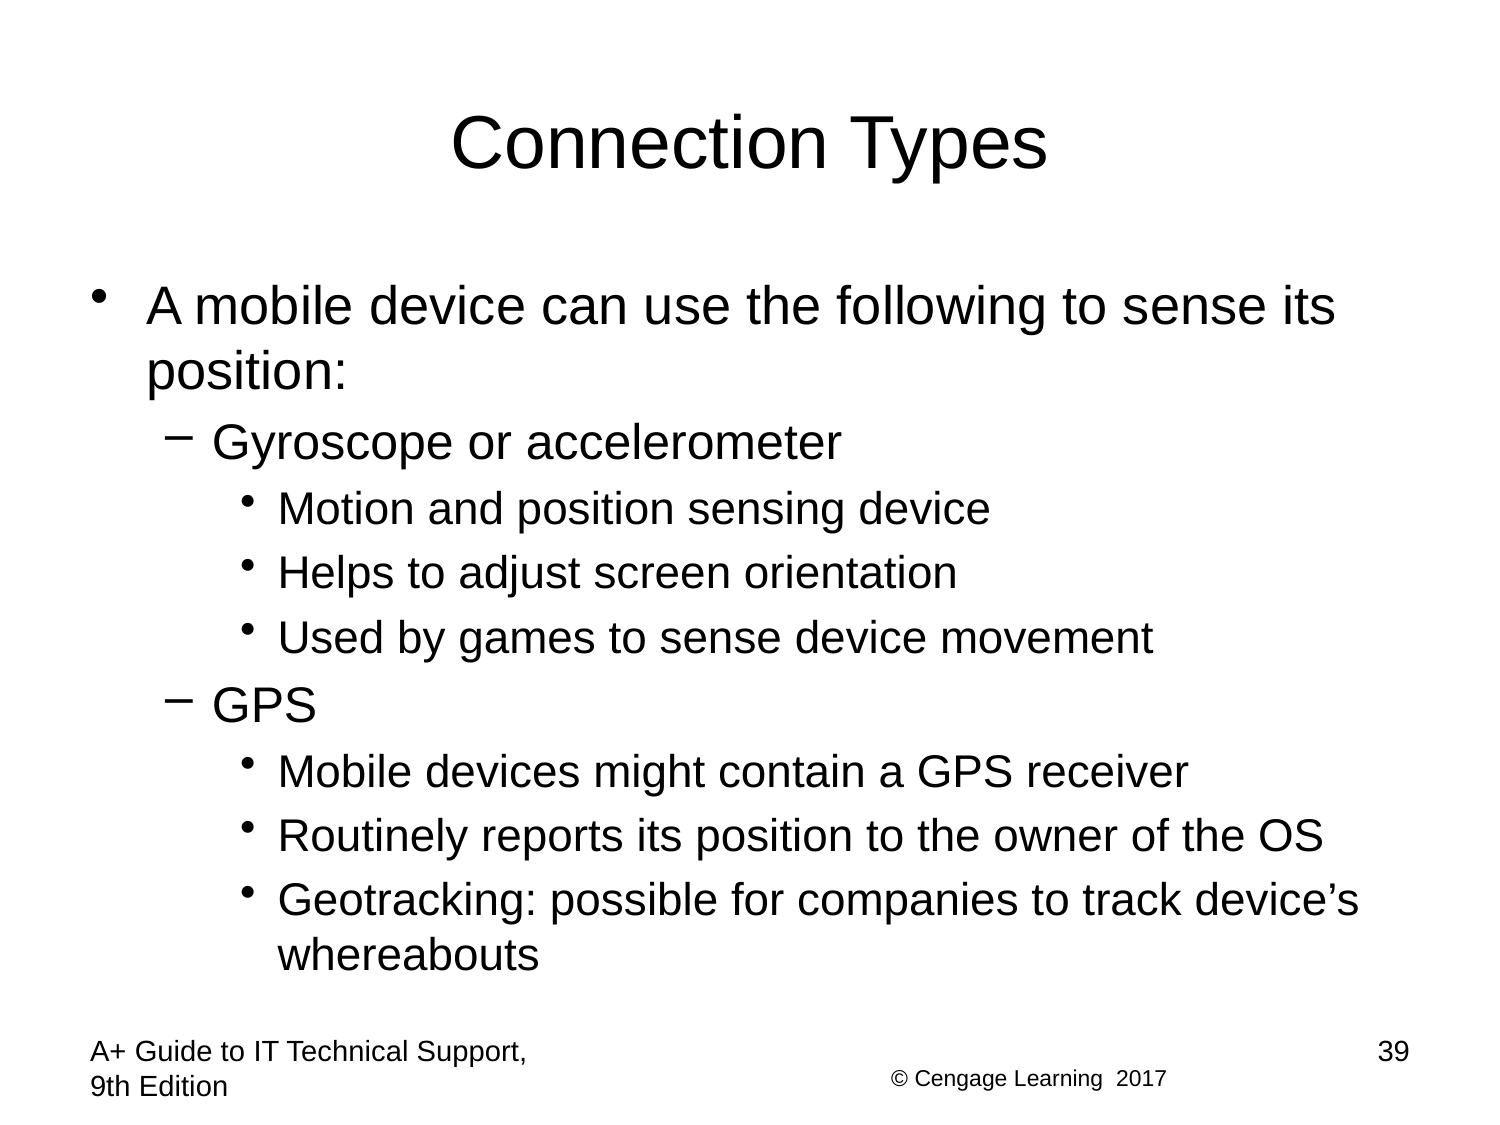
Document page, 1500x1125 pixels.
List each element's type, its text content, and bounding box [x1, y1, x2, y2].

slide_number <number> [1312, 1024, 1425, 1103]
list A mobile device can use the following to sense its position: Gyroscope or accelerometer Motion and position sensing device Helps to adjust screen orientation Used by games to sense device movement GPS Mobile devices might contain a GPS receiver Routinely reports its position to the owner of the OS Geotracking: possible for companies to track device’s whereabouts [75, 262, 1425, 1005]
footer A+ Guide to IT Technical Support, 9th Edition [75, 1024, 588, 1103]
title Connection Types [75, 45, 1425, 233]
